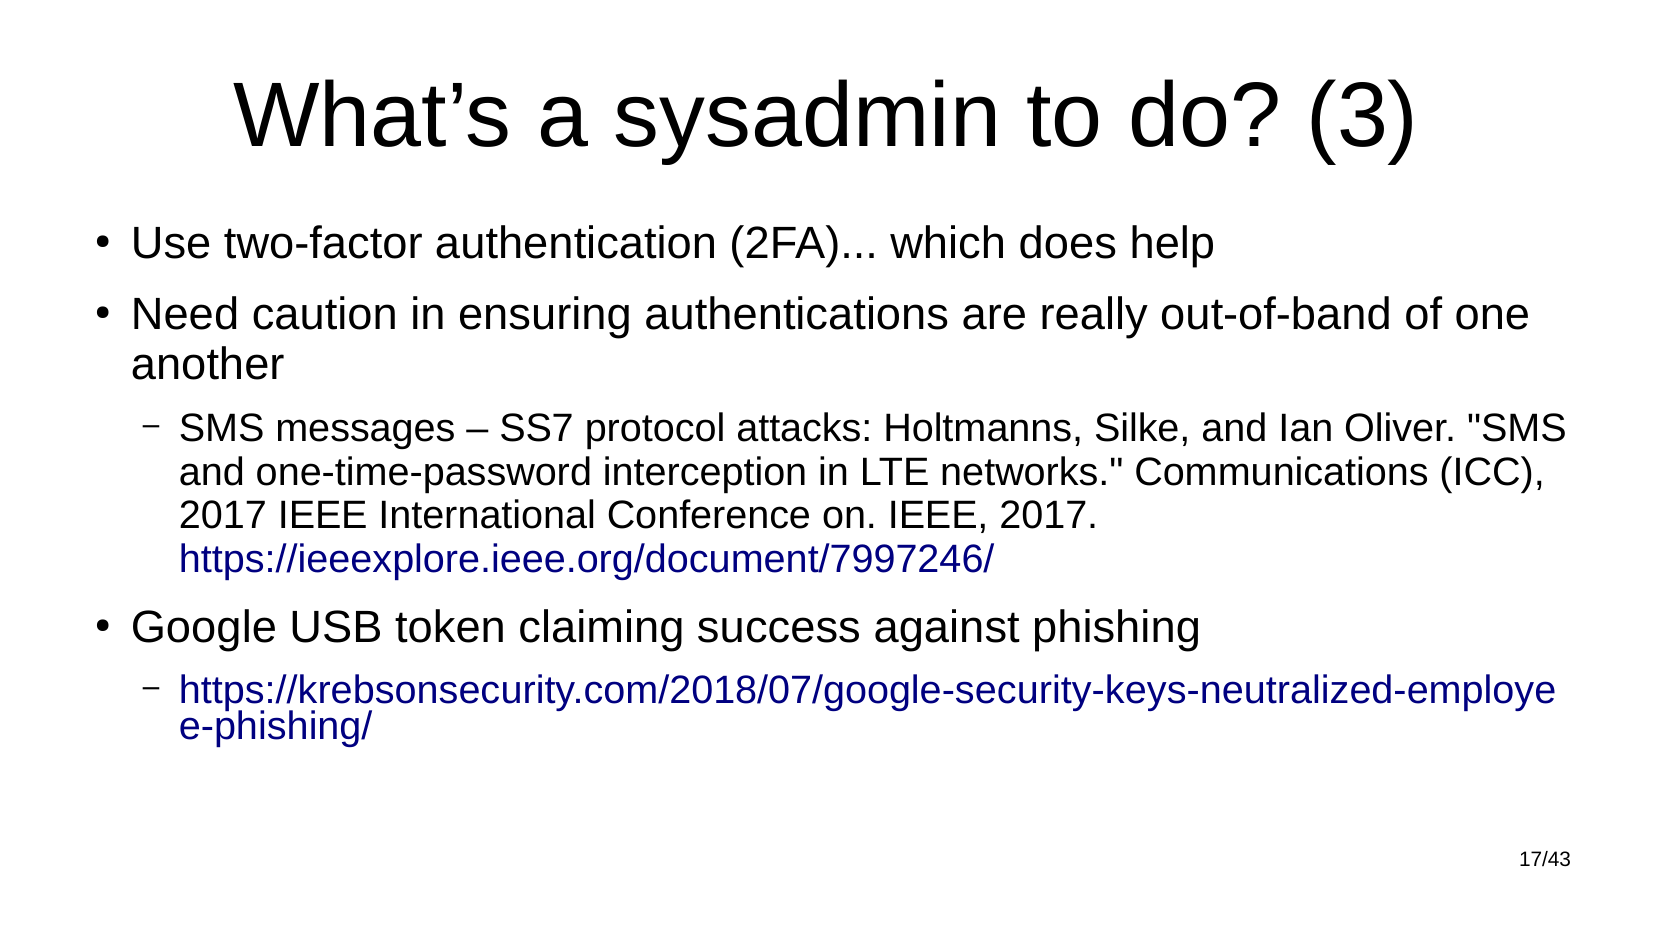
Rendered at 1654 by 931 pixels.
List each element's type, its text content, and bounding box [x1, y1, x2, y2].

list Use two-factor authentication (2FA)... which does help Need caution in ensuring authentications are really out-of-band of one another SMS messages – SS7 protocol attacks: Holtmanns, Silke, and Ian Oliver. "SMS and one-time-password interception in LTE networks." Communications (ICC), 2017 IEEE International Conference on. IEEE, 2017. https://ieeexplore.ieee.org/document/7997246/ Google USB token claiming success against phishing https://krebsonsecurity.com/2018/07/google-security-keys-neutralized-employee-phishing/ [82, 217, 1571, 758]
title What’s a sysadmin to do? (3) [82, 37, 1571, 193]
